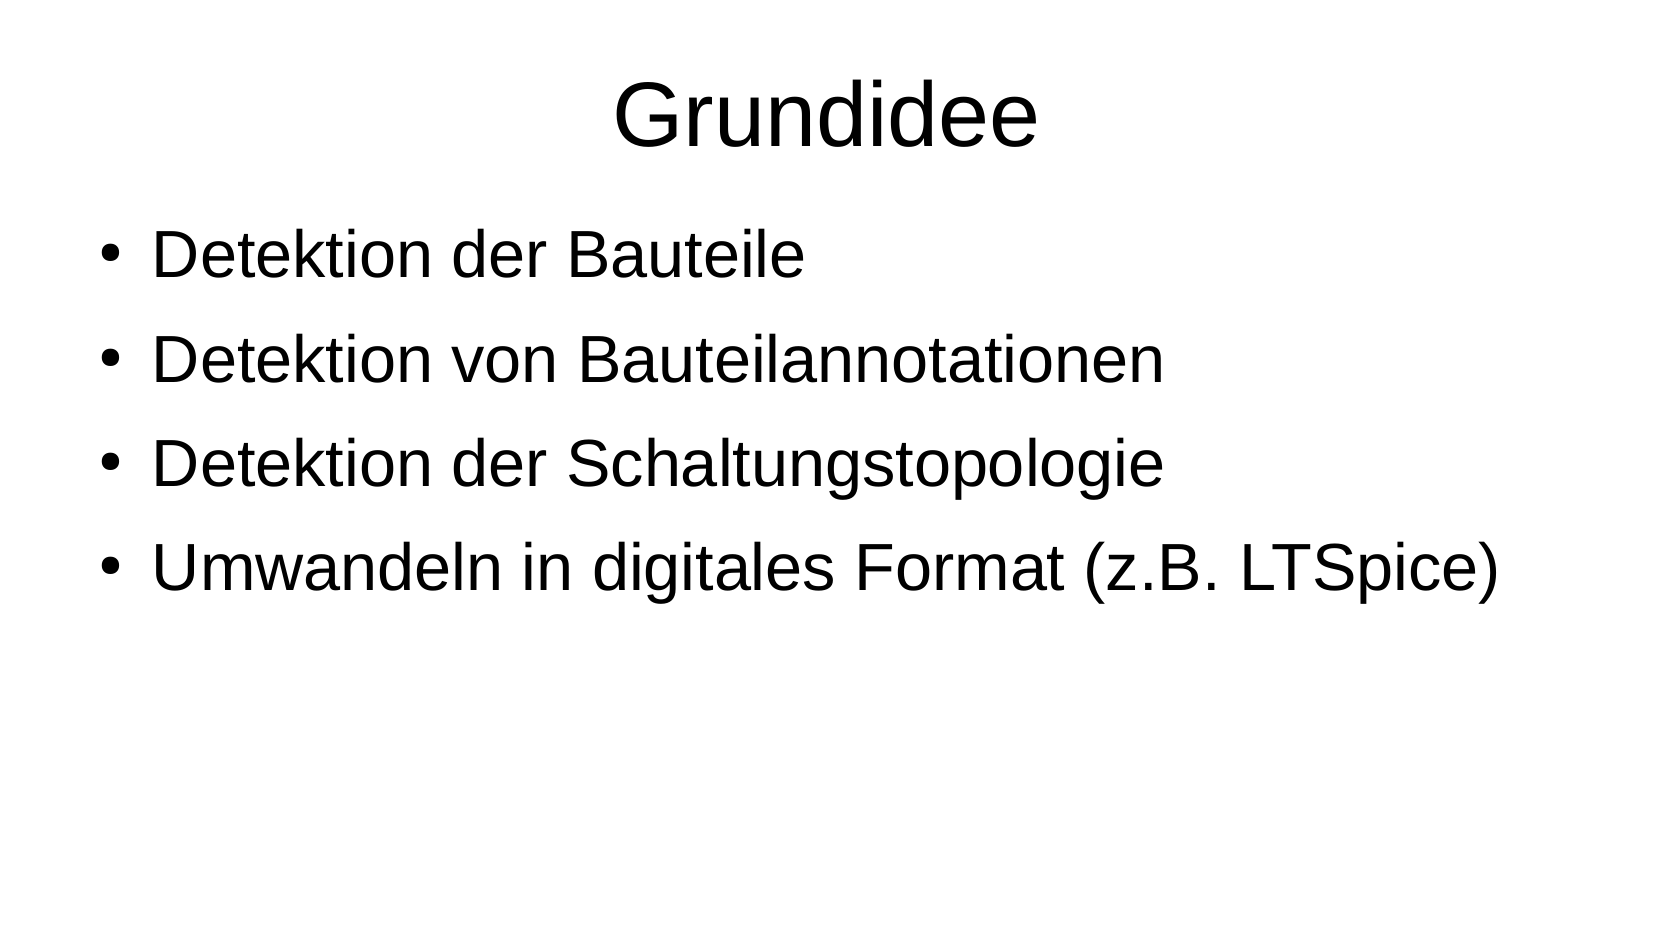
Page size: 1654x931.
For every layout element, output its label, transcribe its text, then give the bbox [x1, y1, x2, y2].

title Grundidee [82, 37, 1571, 193]
list Detektion der Bauteile Detektion von Bauteilannotationen Detektion der Schaltungstopologie Umwandeln in digitales Format (z.B. LTSpice) [80, 217, 1570, 757]
